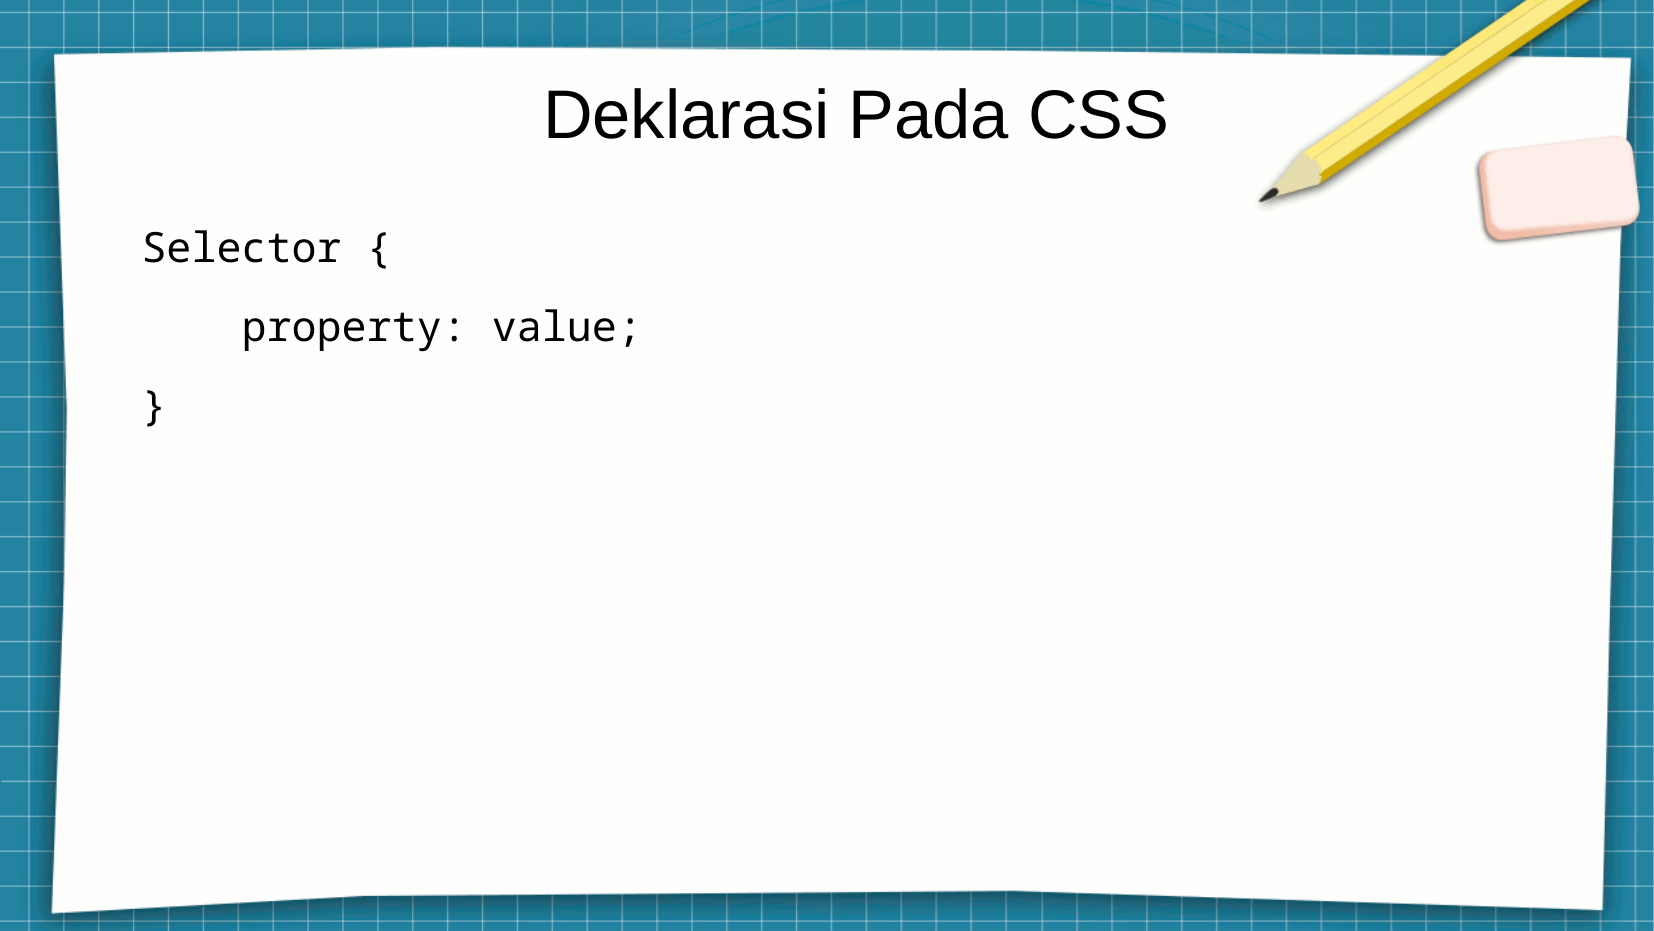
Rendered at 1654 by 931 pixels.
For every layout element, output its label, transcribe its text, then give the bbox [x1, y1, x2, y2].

picture [0, 0, 1654, 931]
list Selector { property: value; } [82, 217, 1571, 758]
title Deklarasi Pada CSS [112, 37, 1601, 193]
